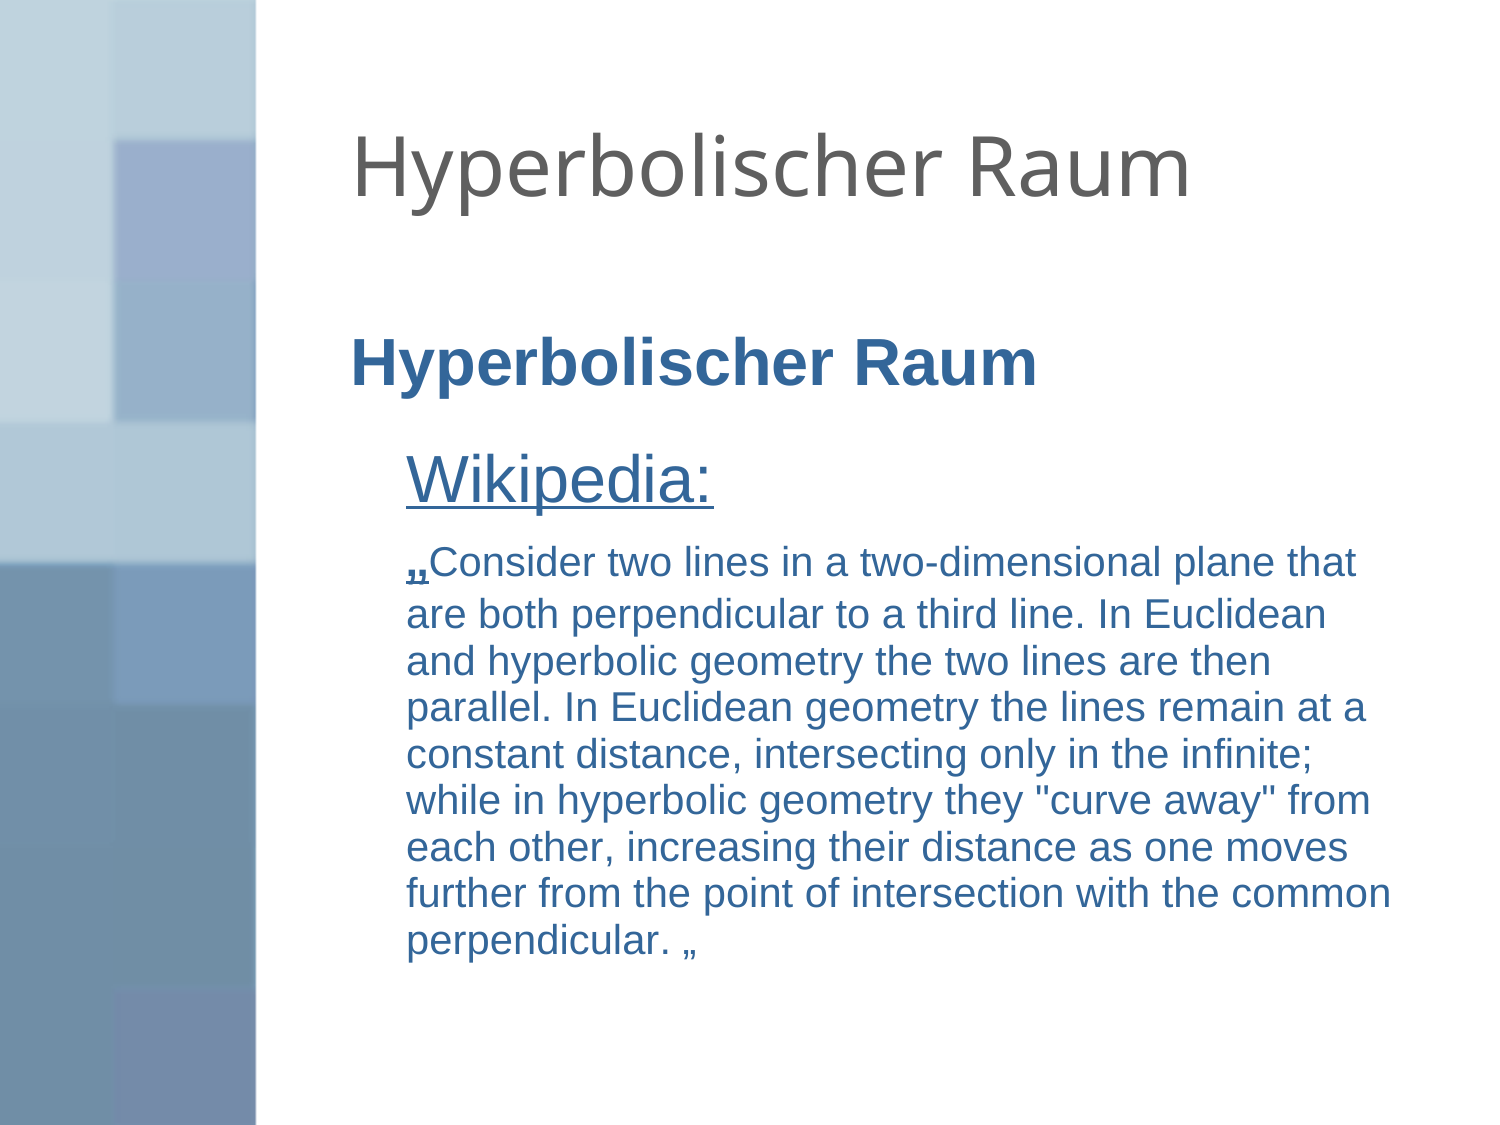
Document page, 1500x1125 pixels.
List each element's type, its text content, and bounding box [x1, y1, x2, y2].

list Hyperbolischer Raum Wikipedia: „Consider two lines in a two-dimensional plane that are both perpendicular to a third line. In Euclidean and hyperbolic geometry the two lines are then parallel. In Euclidean geometry the lines remain at a constant distance, intersecting only in the infinite; while in hyperbolic geometry they "curve away" from each other, increasing their distance as one moves further from the point of intersection with the common perpendicular. „ [350, 324, 1401, 1005]
title Hyperbolischer Raum [350, 8, 1401, 324]
picture [0, 0, 1500, 1125]
